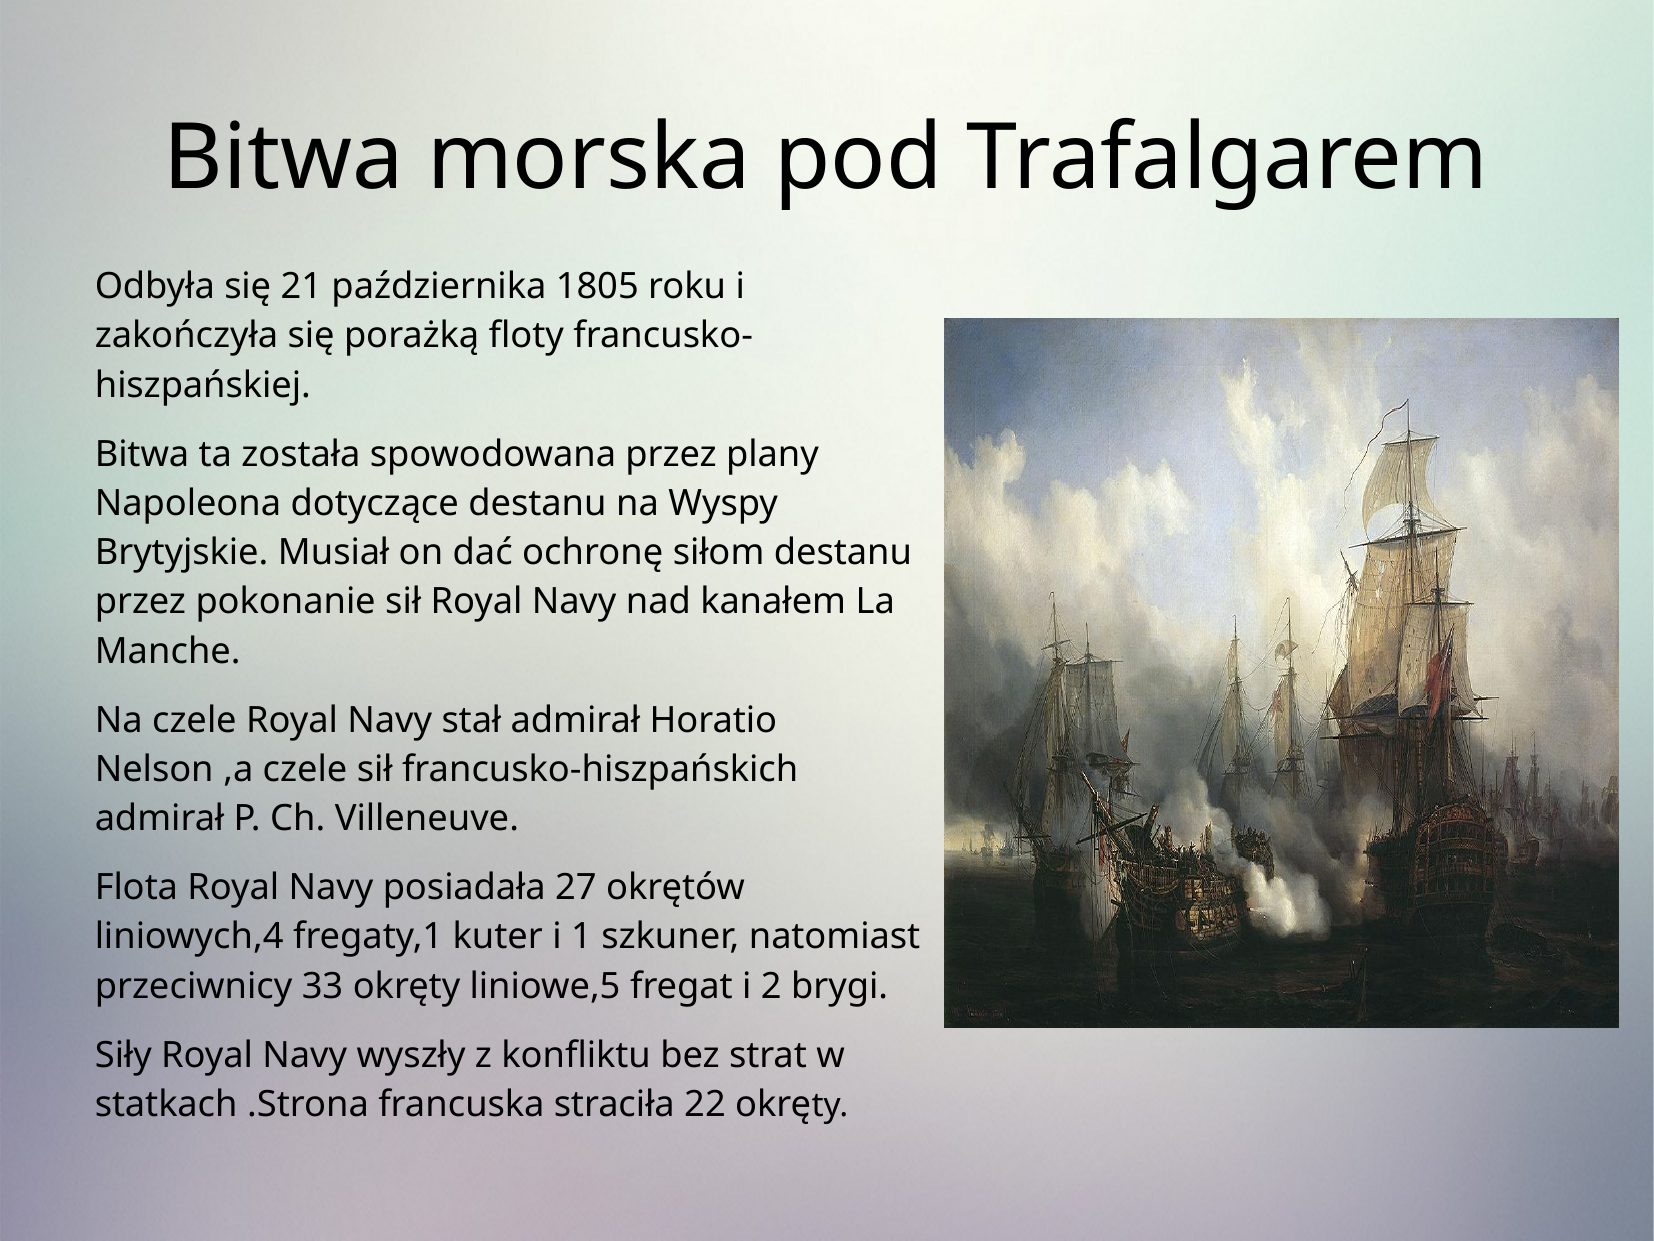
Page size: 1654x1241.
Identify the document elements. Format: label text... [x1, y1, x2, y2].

list Odbyła się 21 października 1805 roku i zakończyła się porażką floty francusko-hiszpańskiej. Bitwa ta została spowodowana przez plany Napoleona dotyczące destanu na Wyspy Brytyjskie. Musiał on dać ochronę siłom destanu przez pokonanie sił Royal Navy nad kanałem La Manche. Na czele Royal Navy stał admirał Horatio Nelson ,a czele sił francusko-hiszpańskich admirał P. Ch. Villeneuve. Flota Royal Navy posiadała 27 okrętów liniowych,4 fregaty,1 kuter i 1 szkuner, natomiast przeciwnicy 33 okręty liniowe,5 fregat i 2 brygi. Siły Royal Navy wyszły z konfliktu bez strat w statkach .Strona francuska straciła 22 okręty. [47, 259, 922, 1170]
title Bitwa morska pod Trafalgarem [82, 49, 1571, 257]
picture [0, 0, 1654, 1241]
